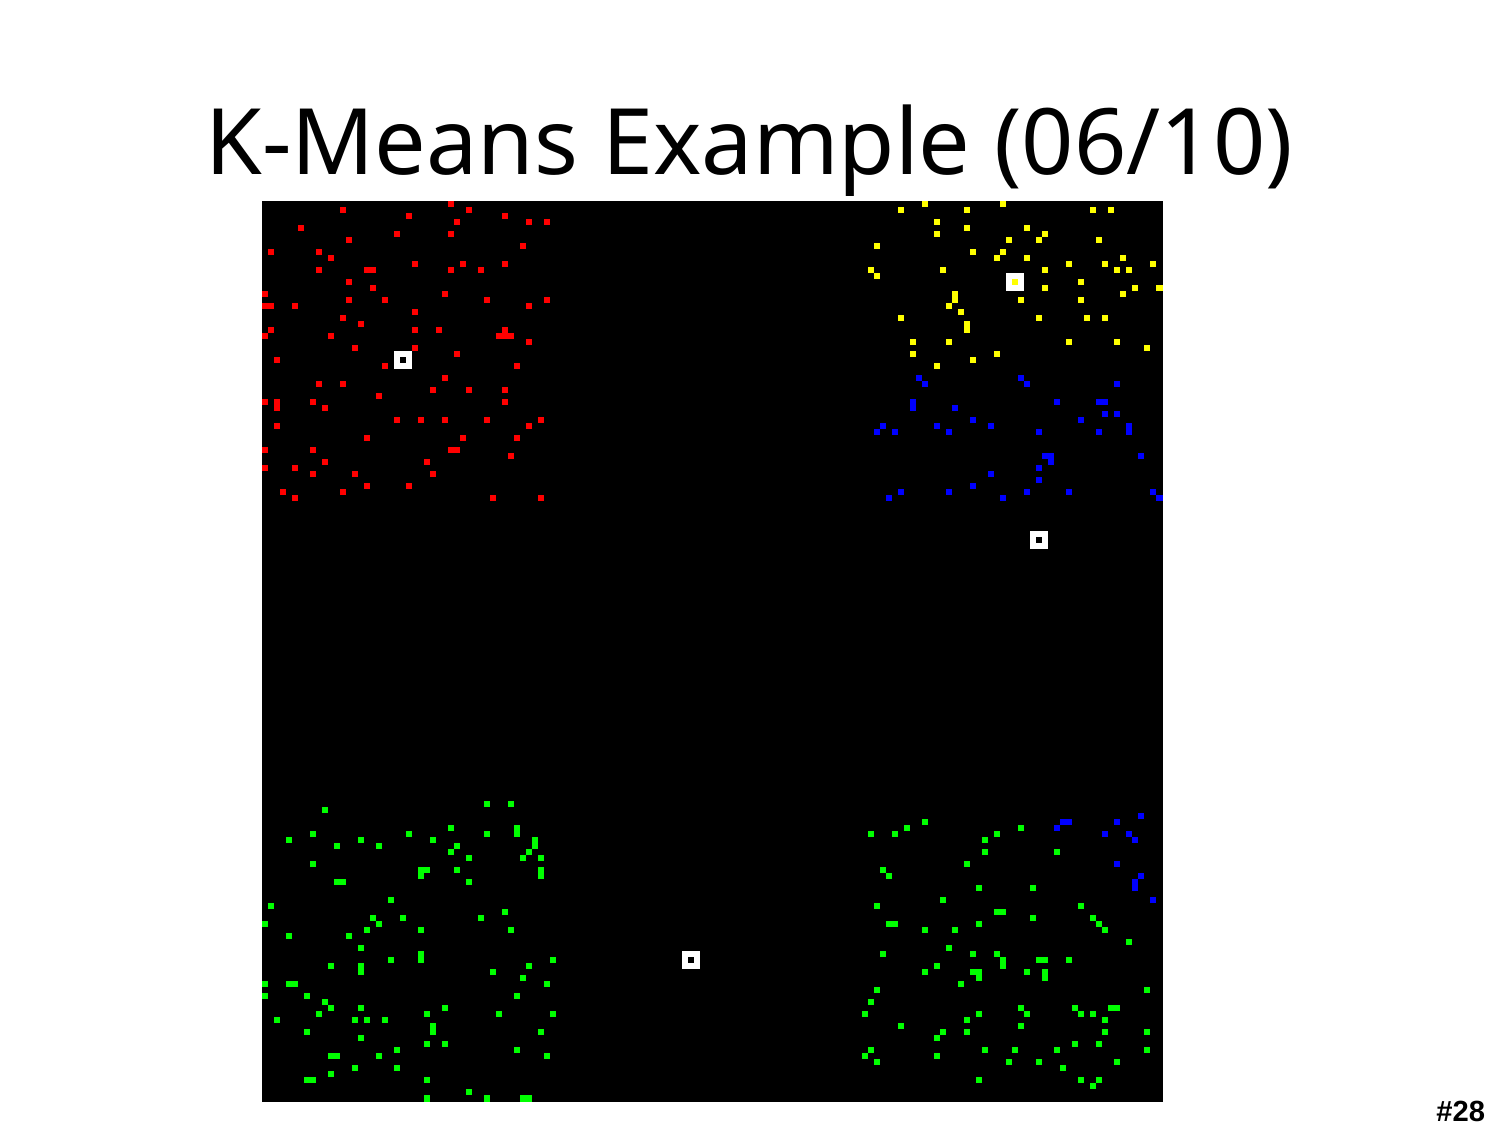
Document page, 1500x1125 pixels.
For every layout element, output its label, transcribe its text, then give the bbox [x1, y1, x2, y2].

title K-Means Example (06/10) [24, 52, 1476, 226]
picture [262, 201, 1163, 1102]
